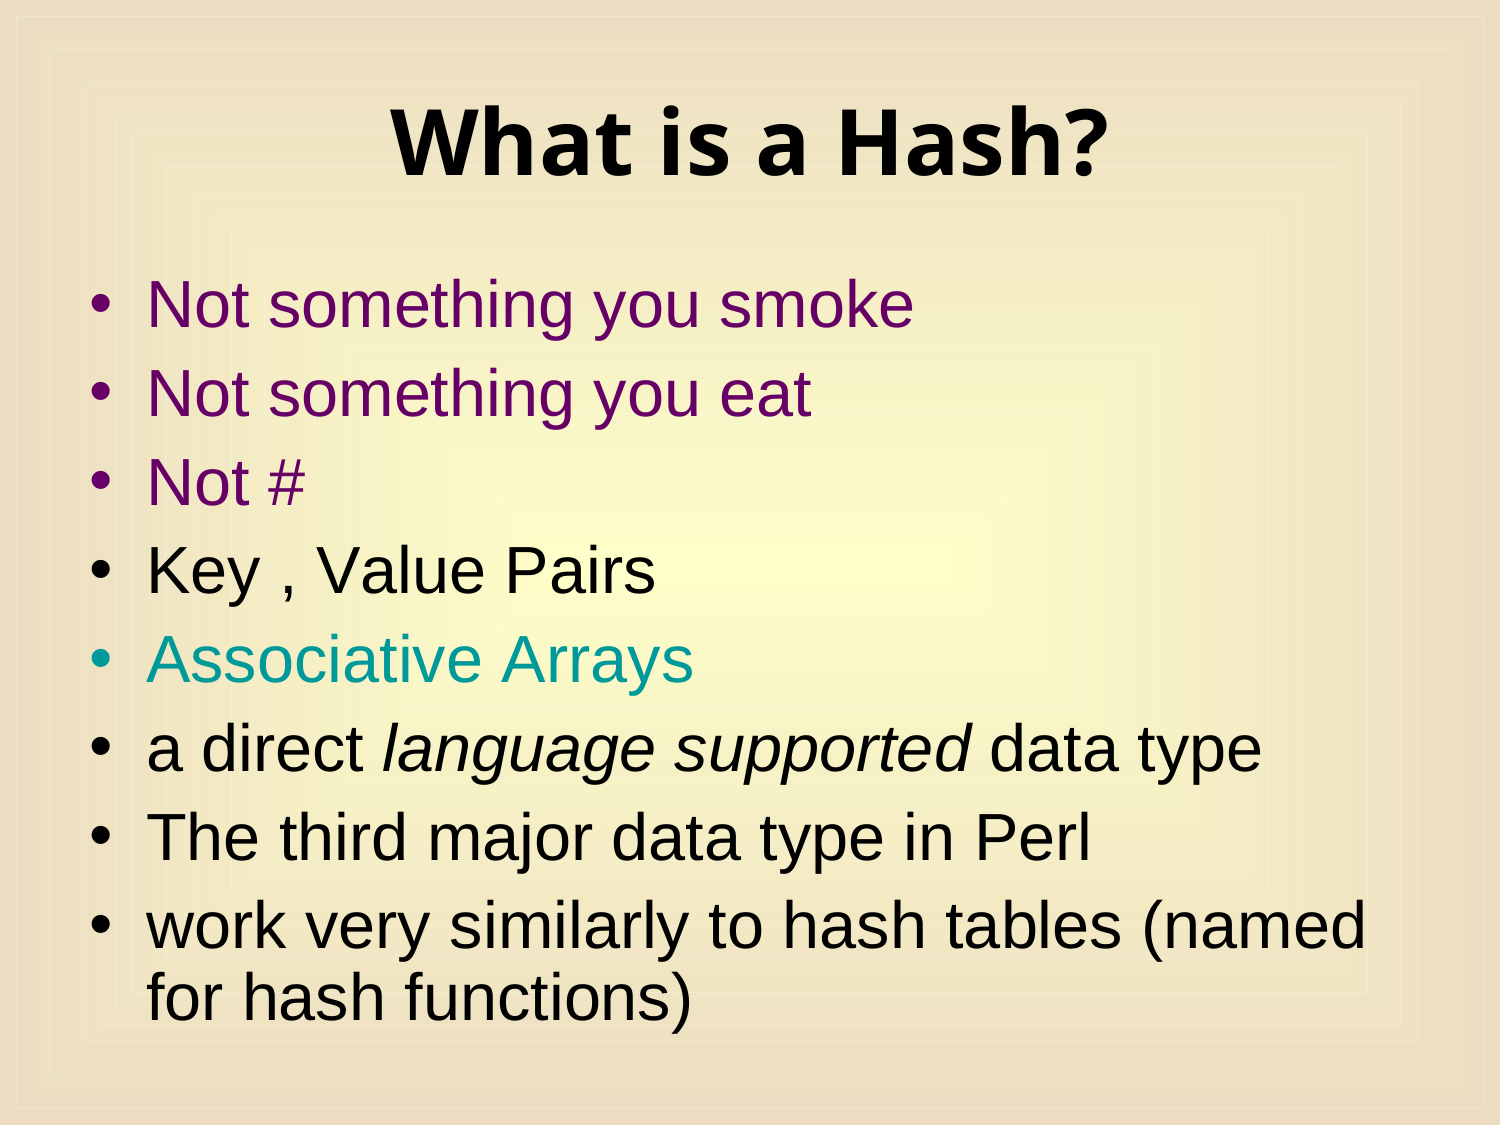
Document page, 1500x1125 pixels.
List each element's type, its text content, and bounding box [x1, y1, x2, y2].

title What is a Hash? [75, 45, 1426, 233]
list Not something you smoke Not something you eat Not # Key , Value Pairs Associative Arrays a direct language supported data type The third major data type in Perl work very similarly to hash tables (named for hash functions) [75, 262, 1426, 1063]
